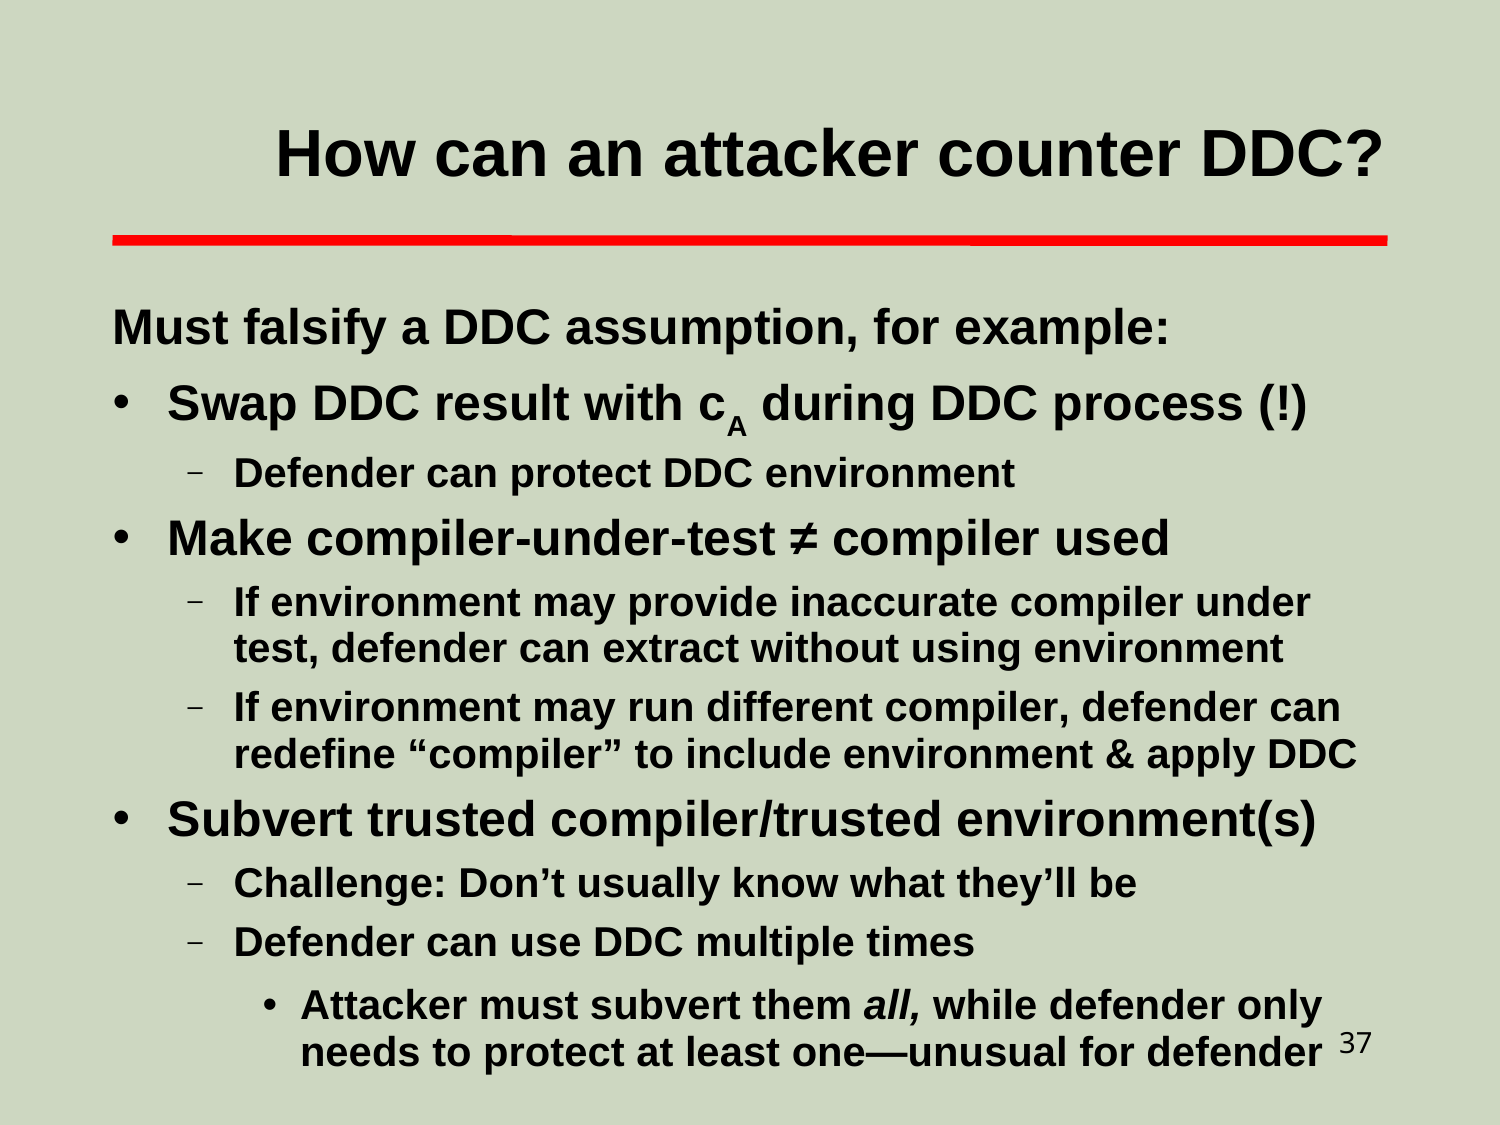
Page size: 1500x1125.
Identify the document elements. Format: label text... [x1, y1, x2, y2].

list Must falsify a DDC assumption, for example: Swap DDC result with cA during DDC process (!) Defender can protect DDC environment Make compiler-under-test ≠ compiler used If environment may provide inaccurate compiler under test, defender can extract without using environment If environment may run different compiler, defender can redefine “compiler” to include environment & apply DDC Subvert trusted compiler/trusted environment(s) Challenge: Don’t usually know what they’ll be Defender can use DDC multiple times Attacker must subvert them all, while defender only needs to protect at least one—unusual for defender [112, 299, 1387, 1099]
title How can an attacker counter DDC? [124, 93, 1387, 216]
